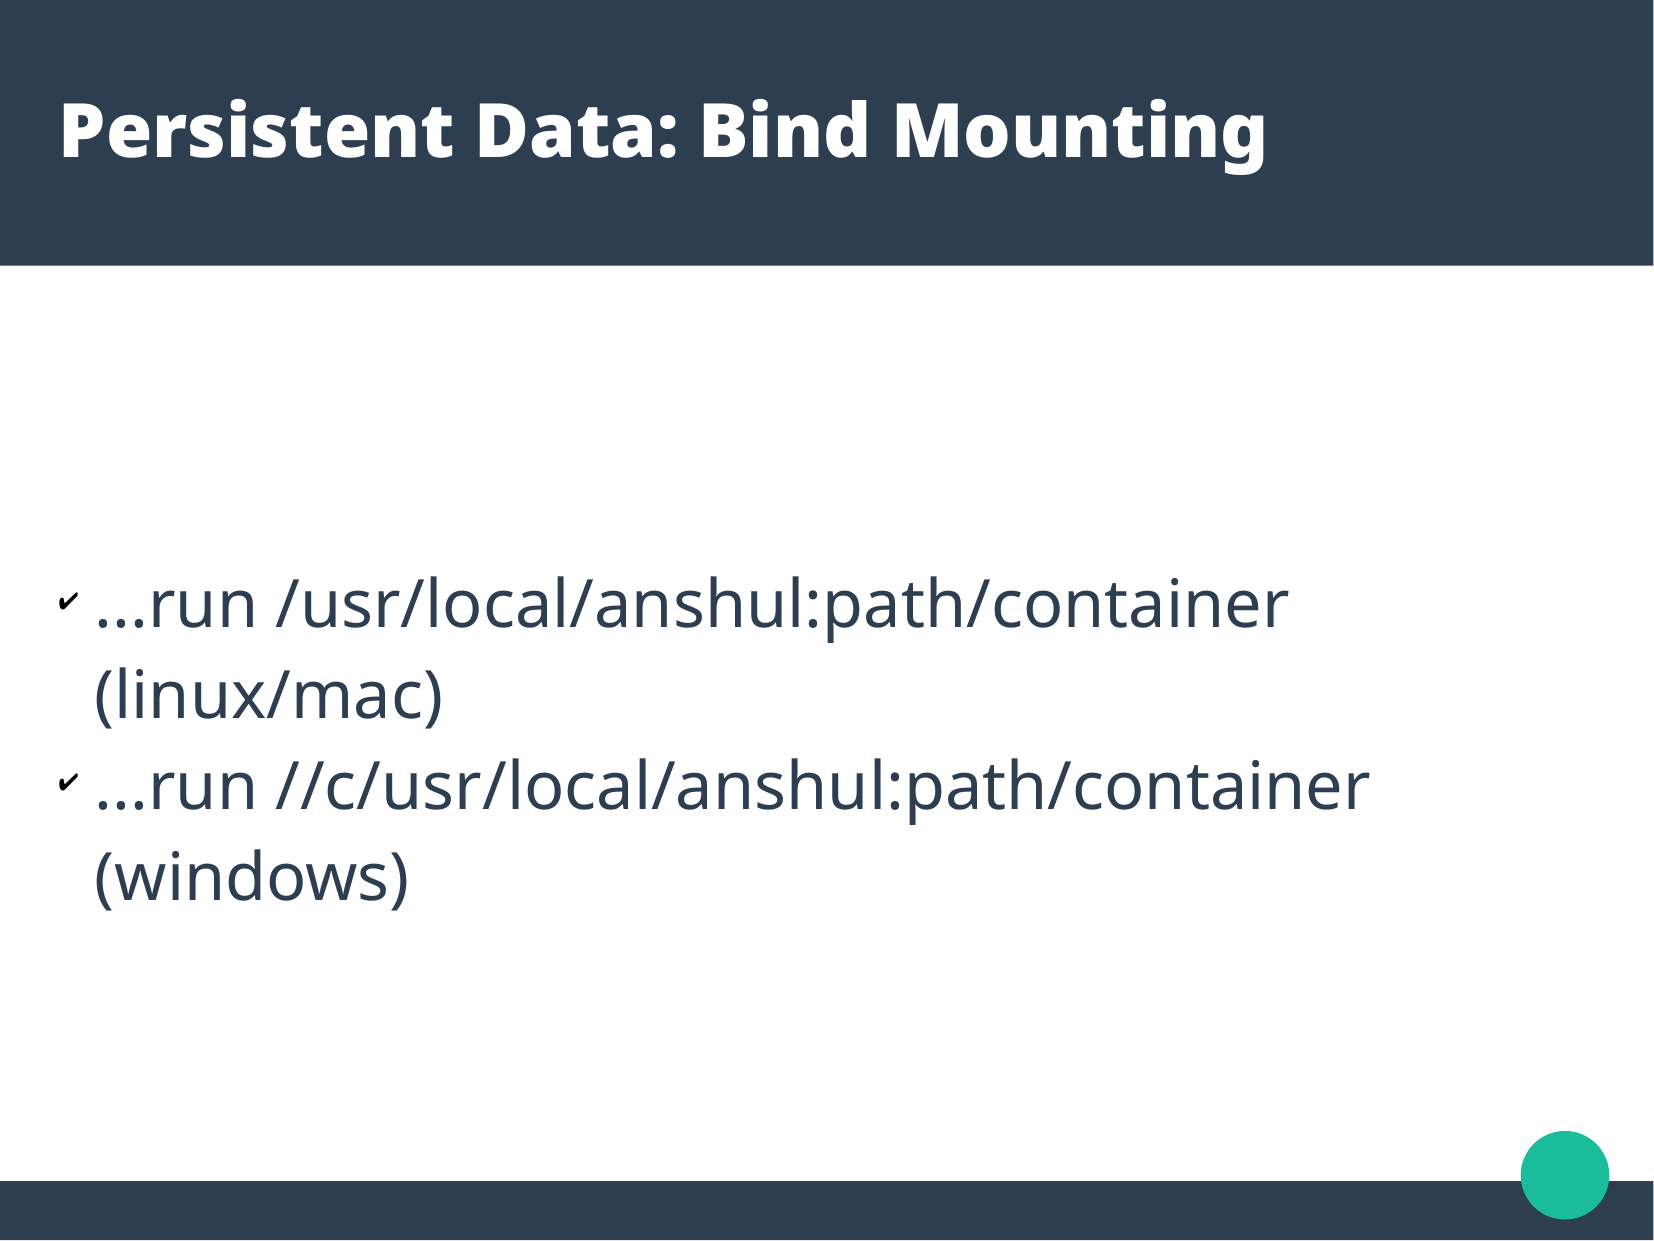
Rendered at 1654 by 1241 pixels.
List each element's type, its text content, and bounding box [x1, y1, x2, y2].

subtitle ...run /usr/local/anshul:path/container (linux/mac) ...run //c/usr/local/anshul:path/container (windows) [59, 291, 1595, 1186]
title Persistent Data: Bind Mounting [59, 40, 1595, 216]
